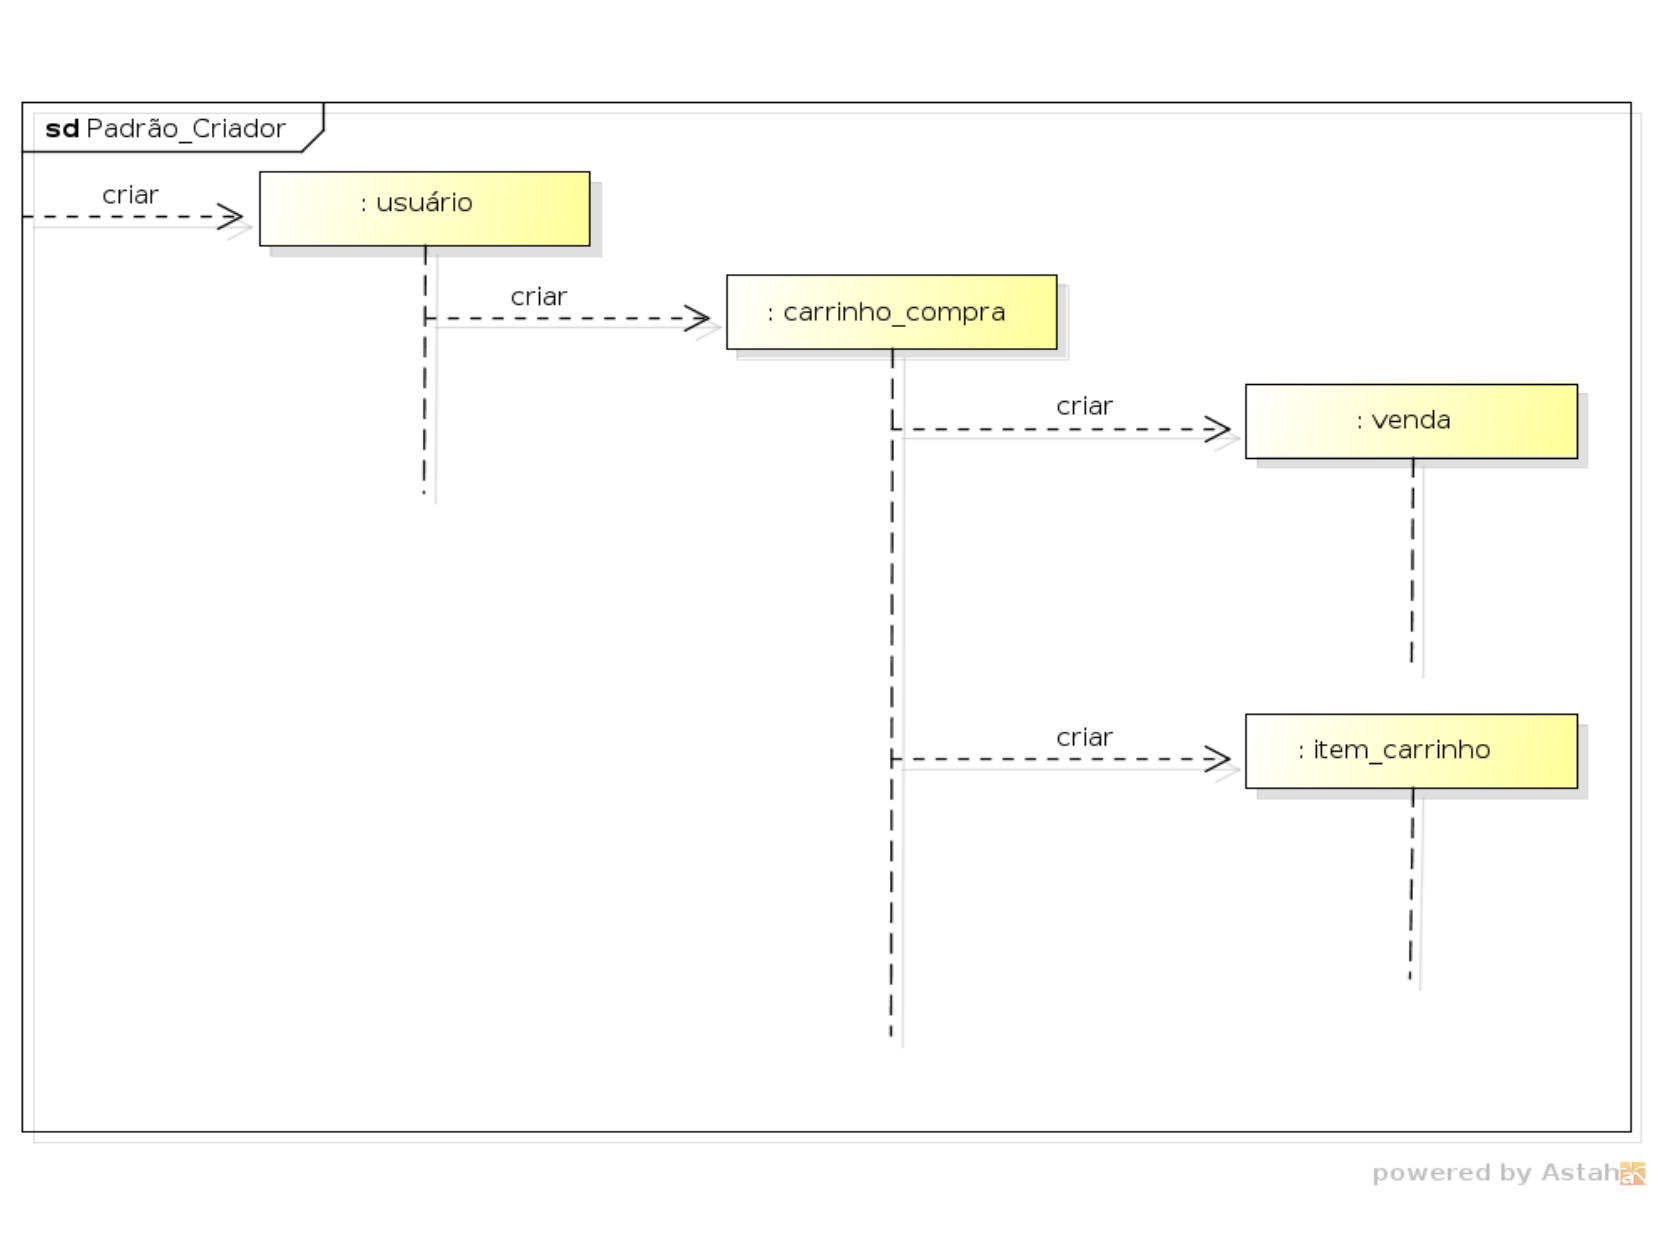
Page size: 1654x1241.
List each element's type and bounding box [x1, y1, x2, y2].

picture [0, 82, 1654, 1193]
